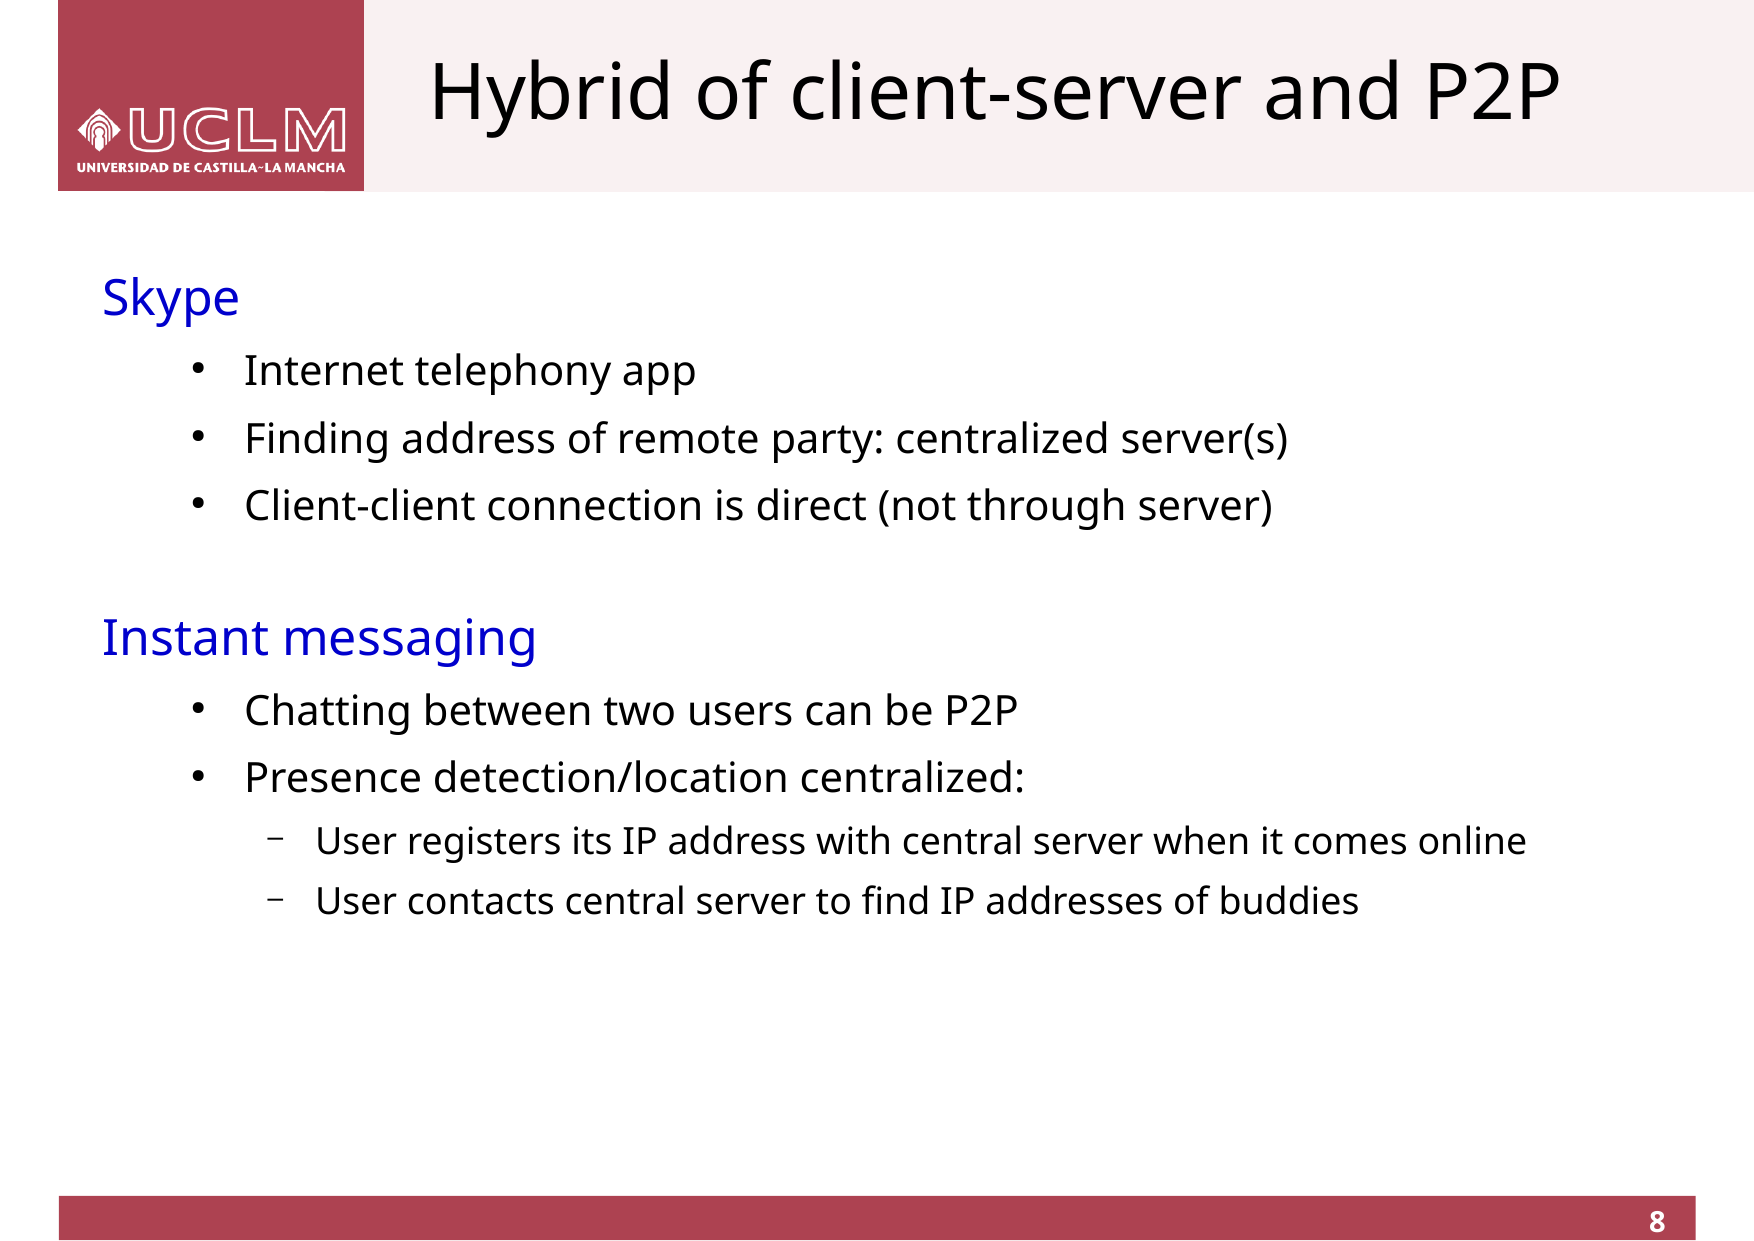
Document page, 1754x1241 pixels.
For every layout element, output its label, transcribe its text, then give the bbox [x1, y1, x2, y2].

title Hybrid of client-server and P2P [413, 0, 1667, 198]
picture [58, 0, 364, 191]
list Skype Internet telephony app Finding address of remote party: centralized server(s) Client-client connection is direct (not through server) Instant messaging Chatting between two users can be P2P Presence detection/location centralized: User registers its IP address with central server when it comes online User contacts central server to find IP addresses of buddies [87, 254, 1667, 1074]
